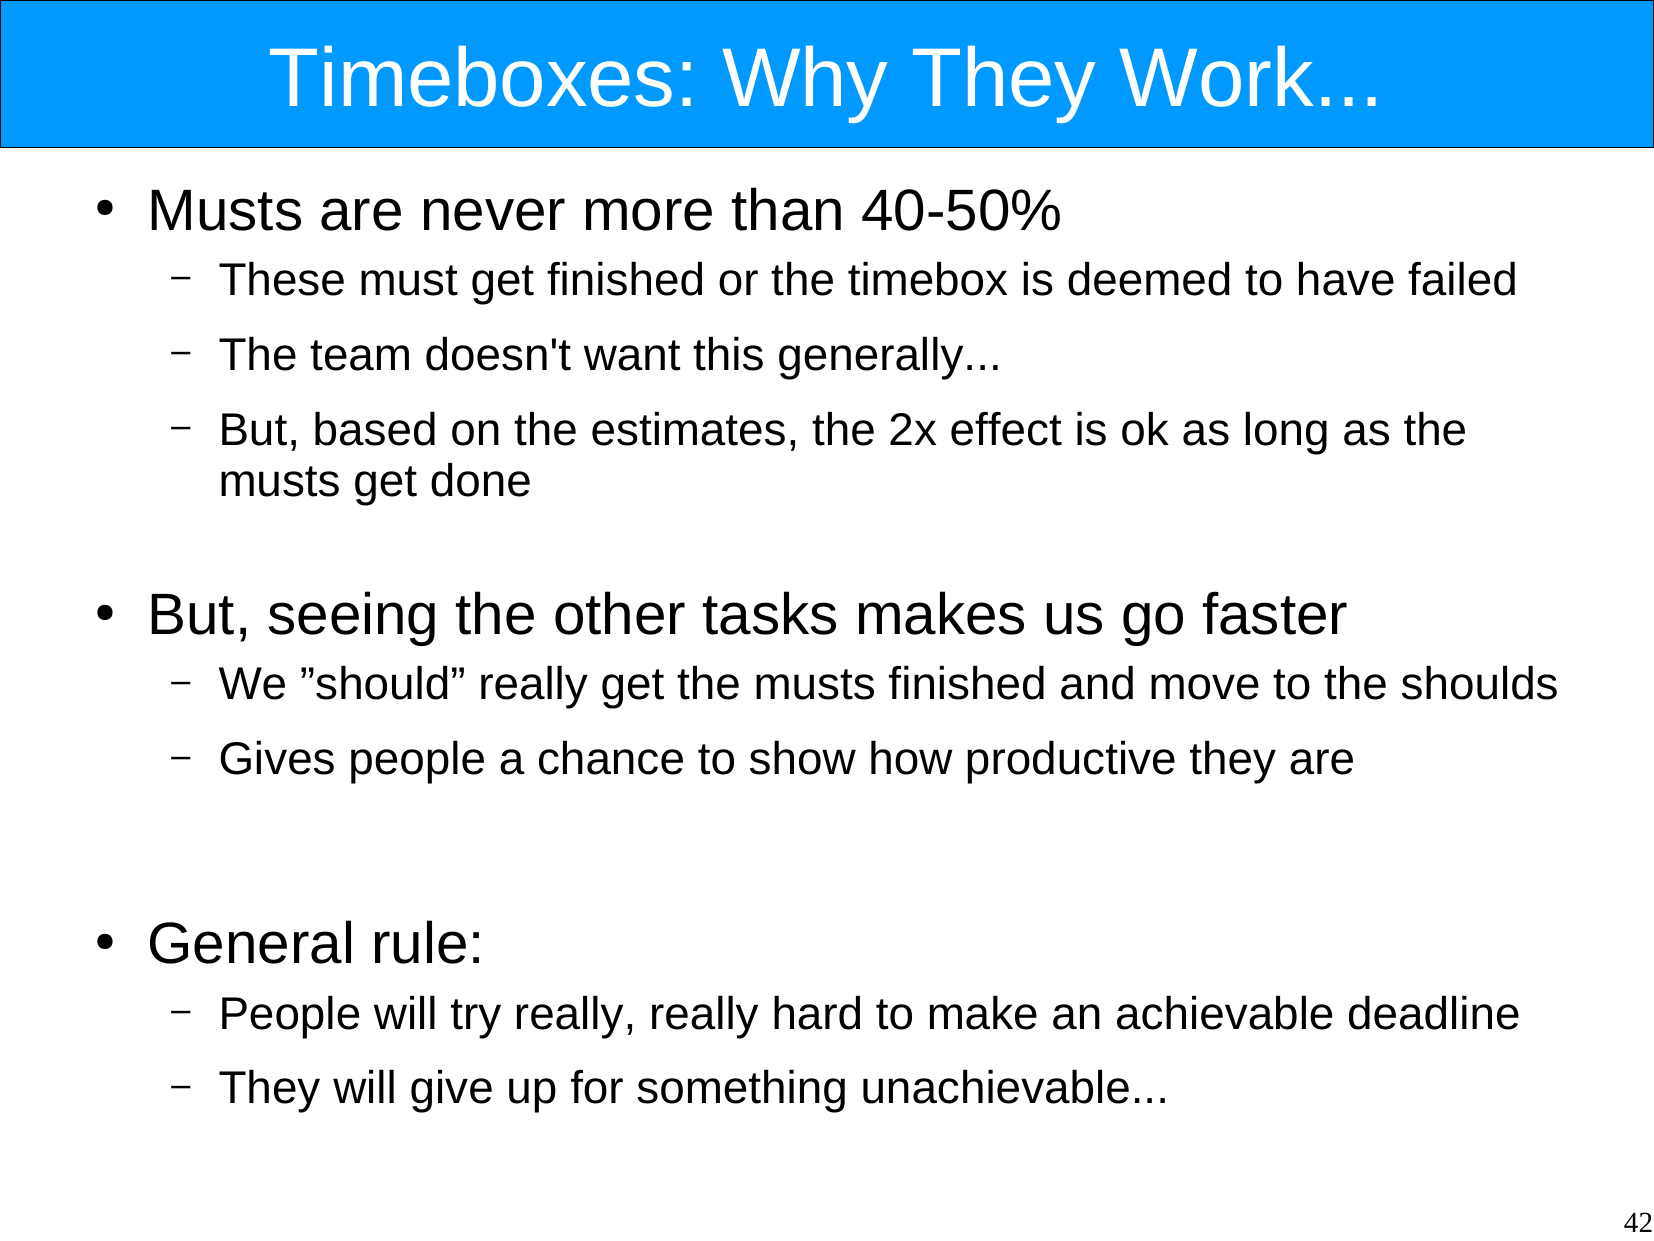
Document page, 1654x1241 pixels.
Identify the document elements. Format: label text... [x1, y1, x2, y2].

list Musts are never more than 40-50% These must get finished or the timebox is deemed to have failed The team doesn't want this generally... But, based on the estimates, the 2x effect is ok as long as the musts get done But, seeing the other tasks makes us go faster We ”should” really get the musts finished and move to the shoulds Gives people a chance to show how productive they are General rule: People will try really, really hard to make an achievable deadline They will give up for something unachievable... [76, 177, 1565, 1196]
title Timeboxes: Why They Work... [82, 21, 1571, 135]
